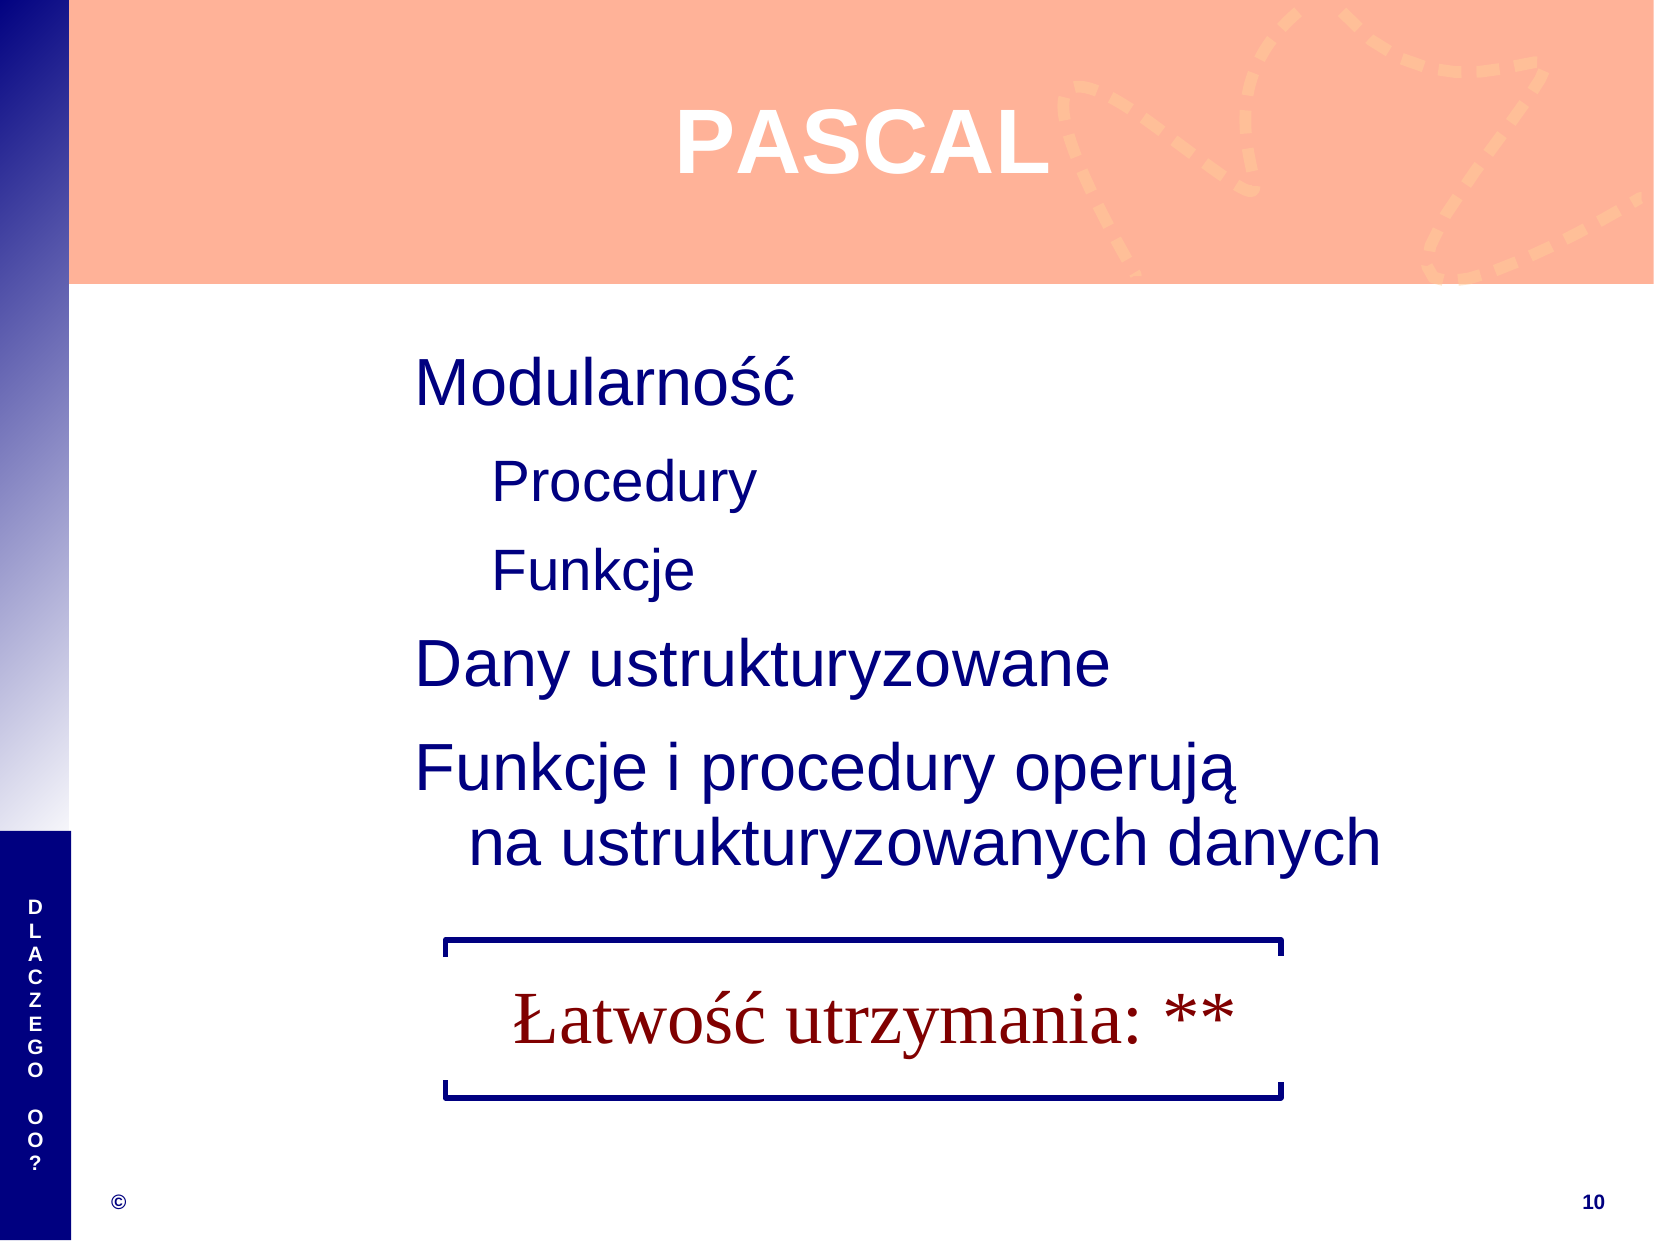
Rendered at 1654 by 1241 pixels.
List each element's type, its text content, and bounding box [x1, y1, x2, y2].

list Modularność Procedury Funkcje Dany ustrukturyzowane Funkcje i procedury operują na ustrukturyzowanych danych [397, 344, 1385, 880]
title PASCAL [109, 37, 1617, 246]
text_box D L A C Z E G O O O ? [0, 830, 71, 1241]
text_box Łatwość utrzymania: ** [460, 928, 1266, 1108]
